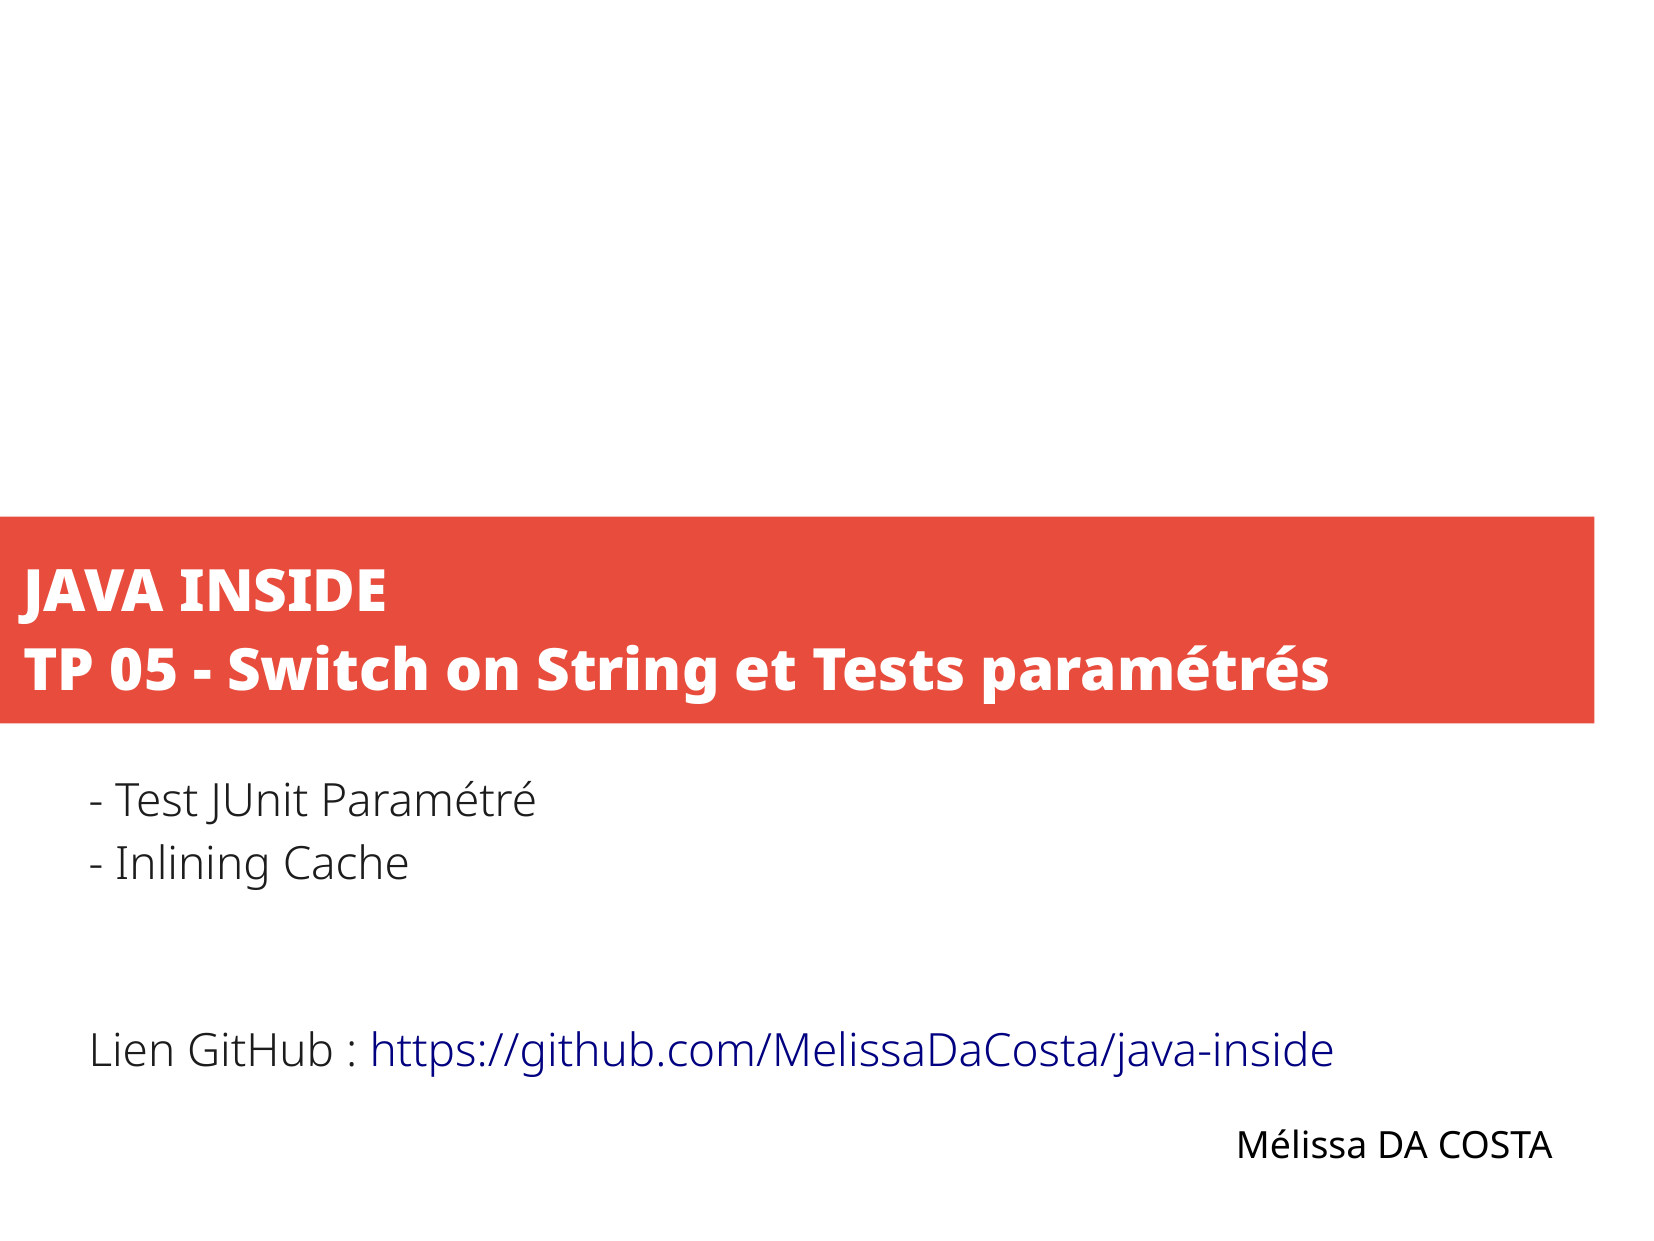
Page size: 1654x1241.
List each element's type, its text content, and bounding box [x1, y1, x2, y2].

subtitle - Test JUnit Paramétré - Inlining Cache Lien GitHub : https://github.com/MelissaDaCosta/java-inside [88, 767, 1595, 1182]
title JAVA INSIDE TP 05 - Switch on String et Tests paramétrés [23, 549, 1654, 697]
text_box Mélissa DA COSTA [1211, 1111, 1595, 1182]
